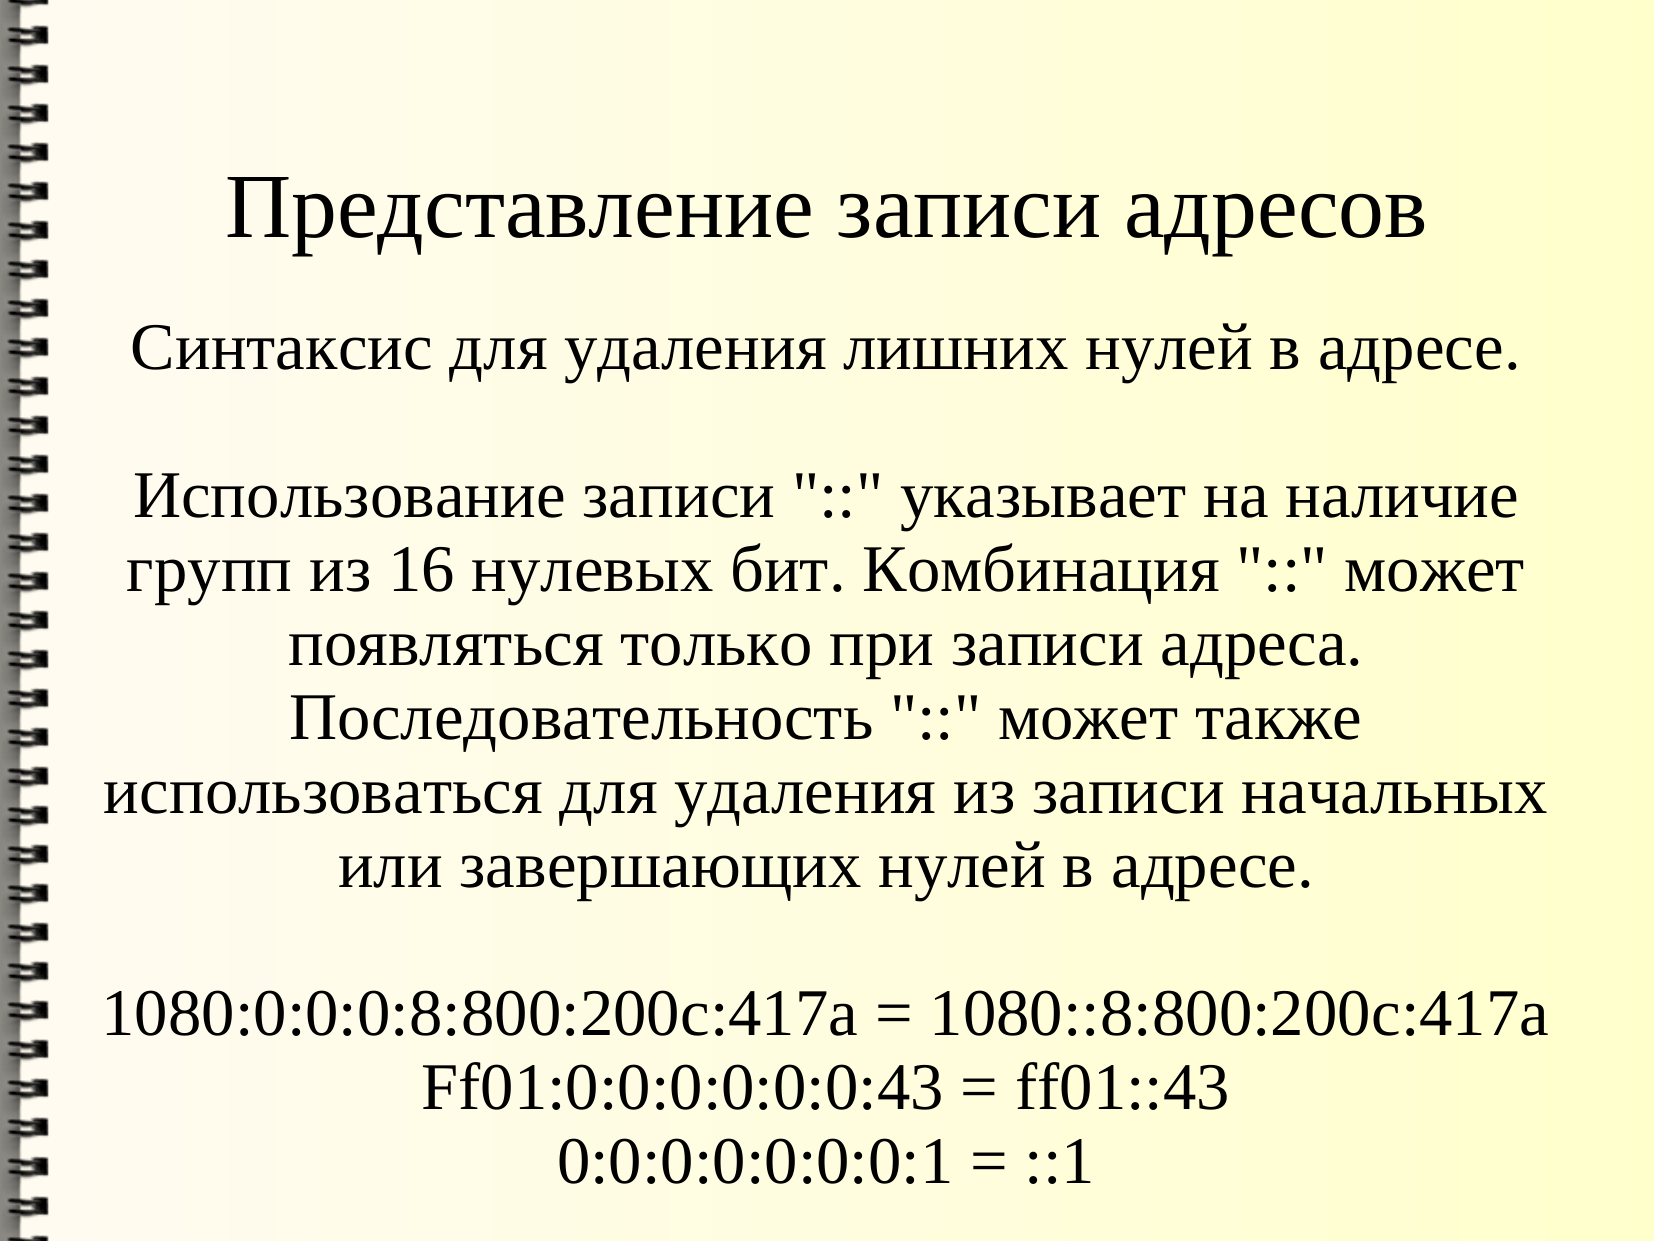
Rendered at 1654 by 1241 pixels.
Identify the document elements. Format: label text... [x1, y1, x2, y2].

title Представление записи адресов [121, 102, 1534, 309]
subtitle Синтаксис для удаления лишних нулей в адресе. Использование записи "::" указывает на наличие групп из 16 нулевых бит. Комбинация "::" может появляться только при записи адреса. Последовательность "::" может также использоваться для удаления из записи начальных или завершающих нулей в адресе. 1080:0:0:0:8:800:200c:417a = 1080::8:800:200c:417a Ff01:0:0:0:0:0:0:43 = ff01::43 0:0:0:0:0:0:0:1 = ::1 [88, 309, 1565, 1199]
picture [0, 0, 1654, 1241]
